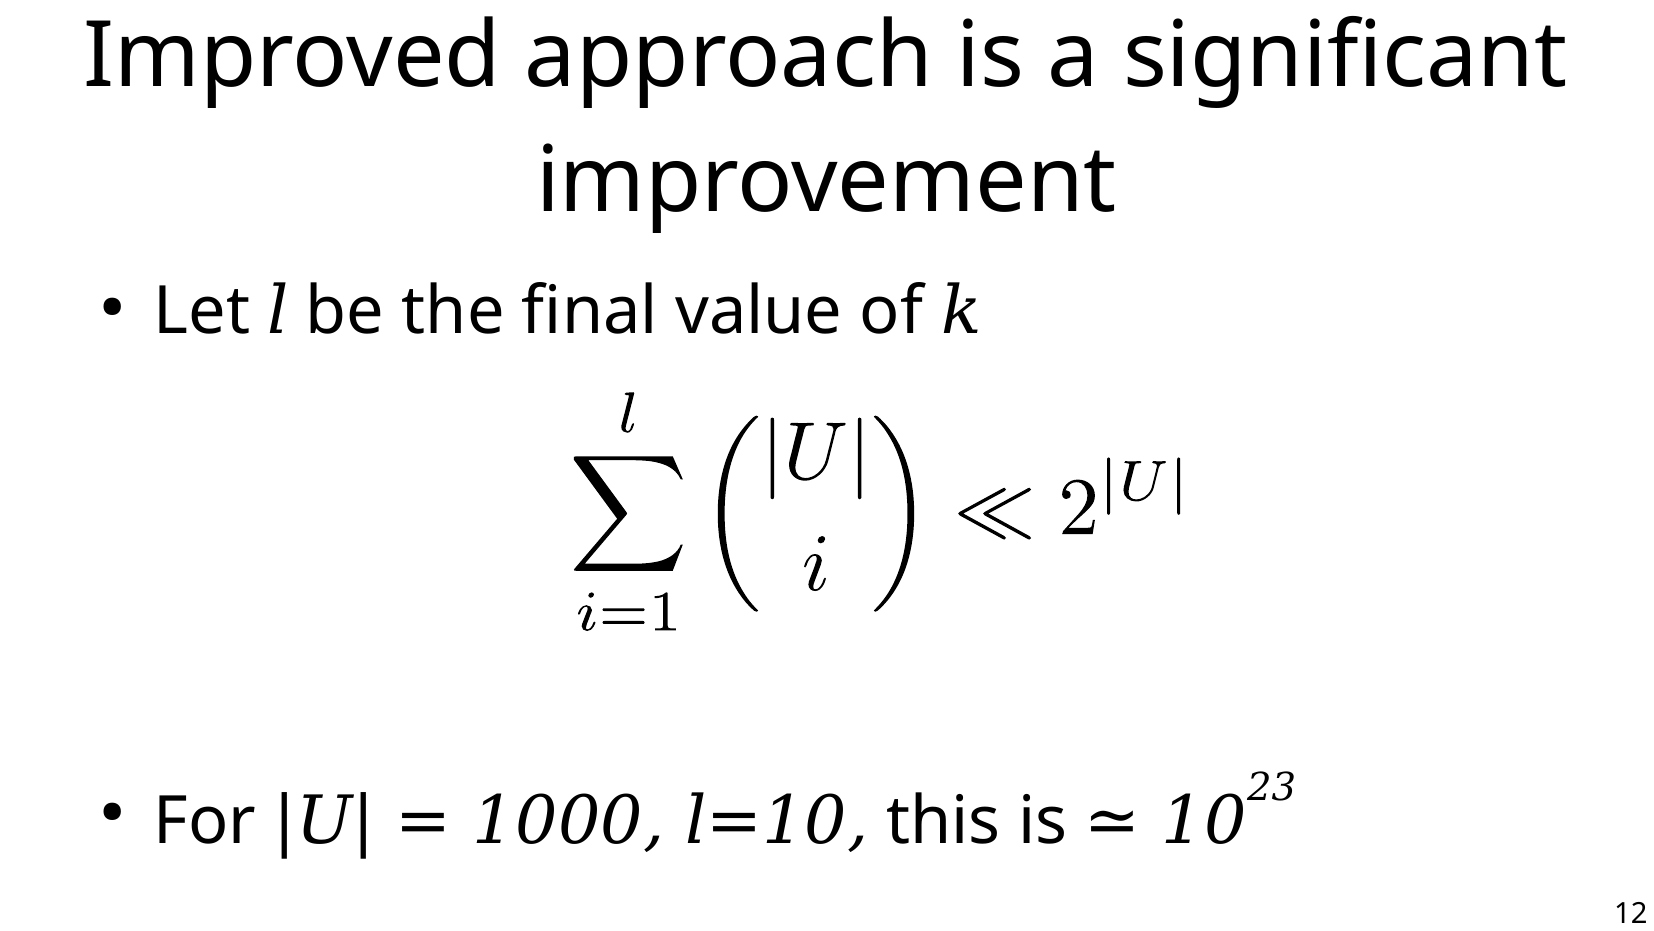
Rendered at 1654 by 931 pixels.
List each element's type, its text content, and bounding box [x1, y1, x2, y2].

list For |U| = 1000, l=10, this is ≃ 1023 [82, 764, 1571, 893]
list Let l be the final value of k [82, 262, 1571, 391]
title Improved approach is a significant improvement [82, 1, 1571, 226]
text_box [569, 392, 1189, 632]
